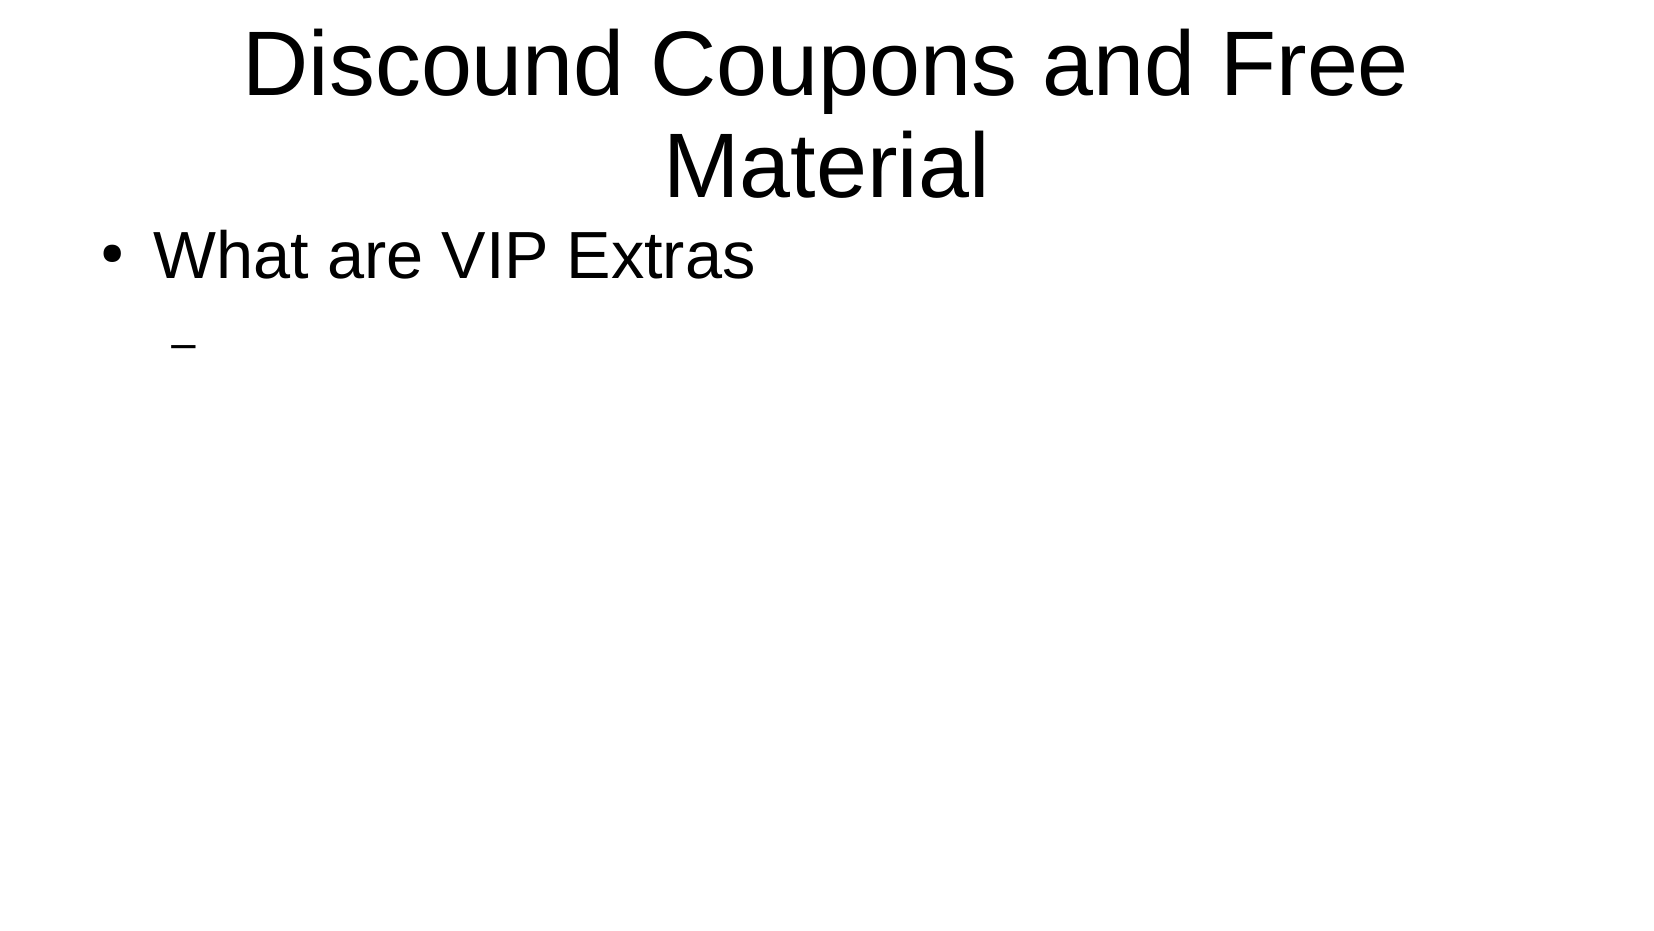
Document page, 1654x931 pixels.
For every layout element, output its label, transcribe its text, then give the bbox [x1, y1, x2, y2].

title Discound Coupons and Free Material [82, 12, 1571, 217]
list What are VIP Extras [82, 217, 1636, 916]
